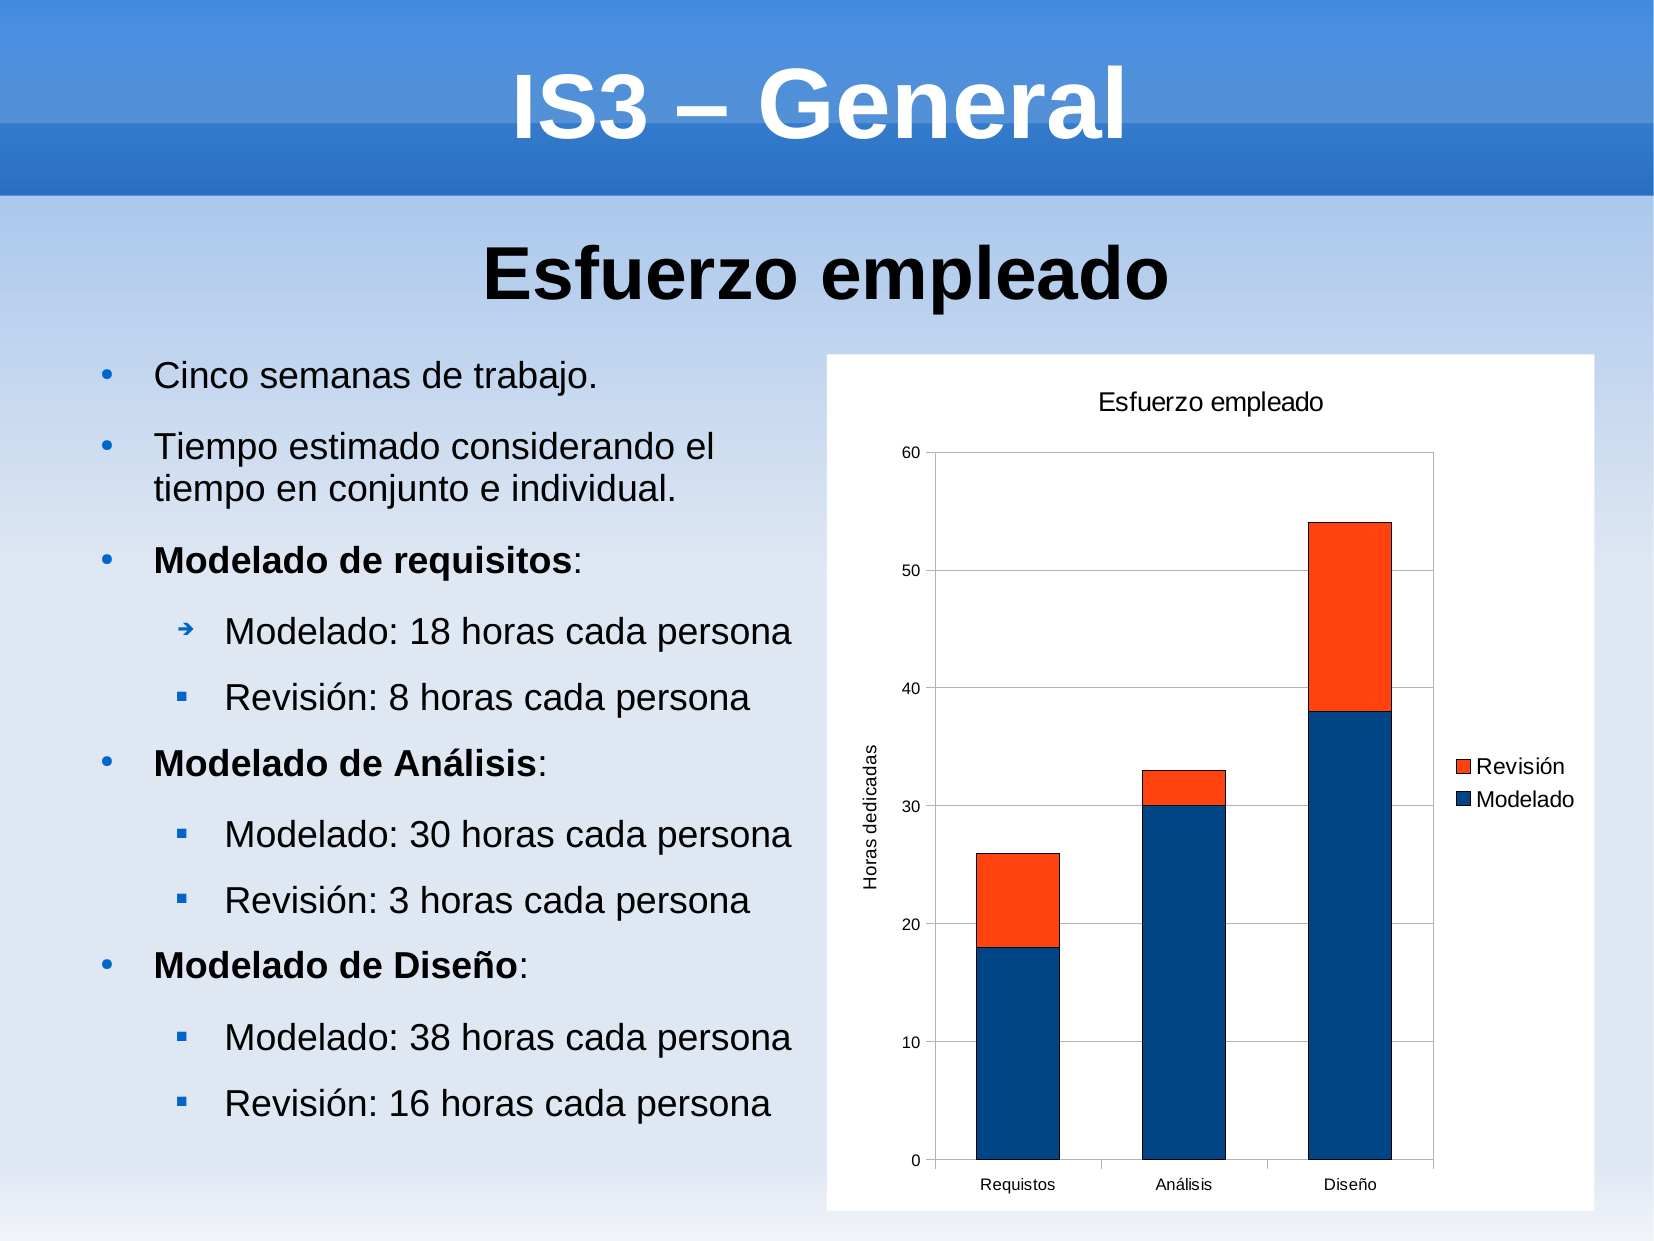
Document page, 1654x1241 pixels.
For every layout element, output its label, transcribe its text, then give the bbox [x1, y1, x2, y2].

list Cinco semanas de trabajo. Tiempo estimado considerando el tiempo en conjunto e individual. Modelado de requisitos: Modelado: 18 horas cada persona Revisión: 8 horas cada persona Modelado de Análisis: Modelado: 30 horas cada persona Revisión: 3 horas cada persona Modelado de Diseño: Modelado: 38 horas cada persona Revisión: 16 horas cada persona [82, 354, 809, 1204]
title IS3 – General [76, 0, 1565, 208]
chart [826, 354, 1595, 1211]
text_box Esfuerzo empleado [59, 224, 1595, 324]
picture [0, 0, 1654, 1241]
